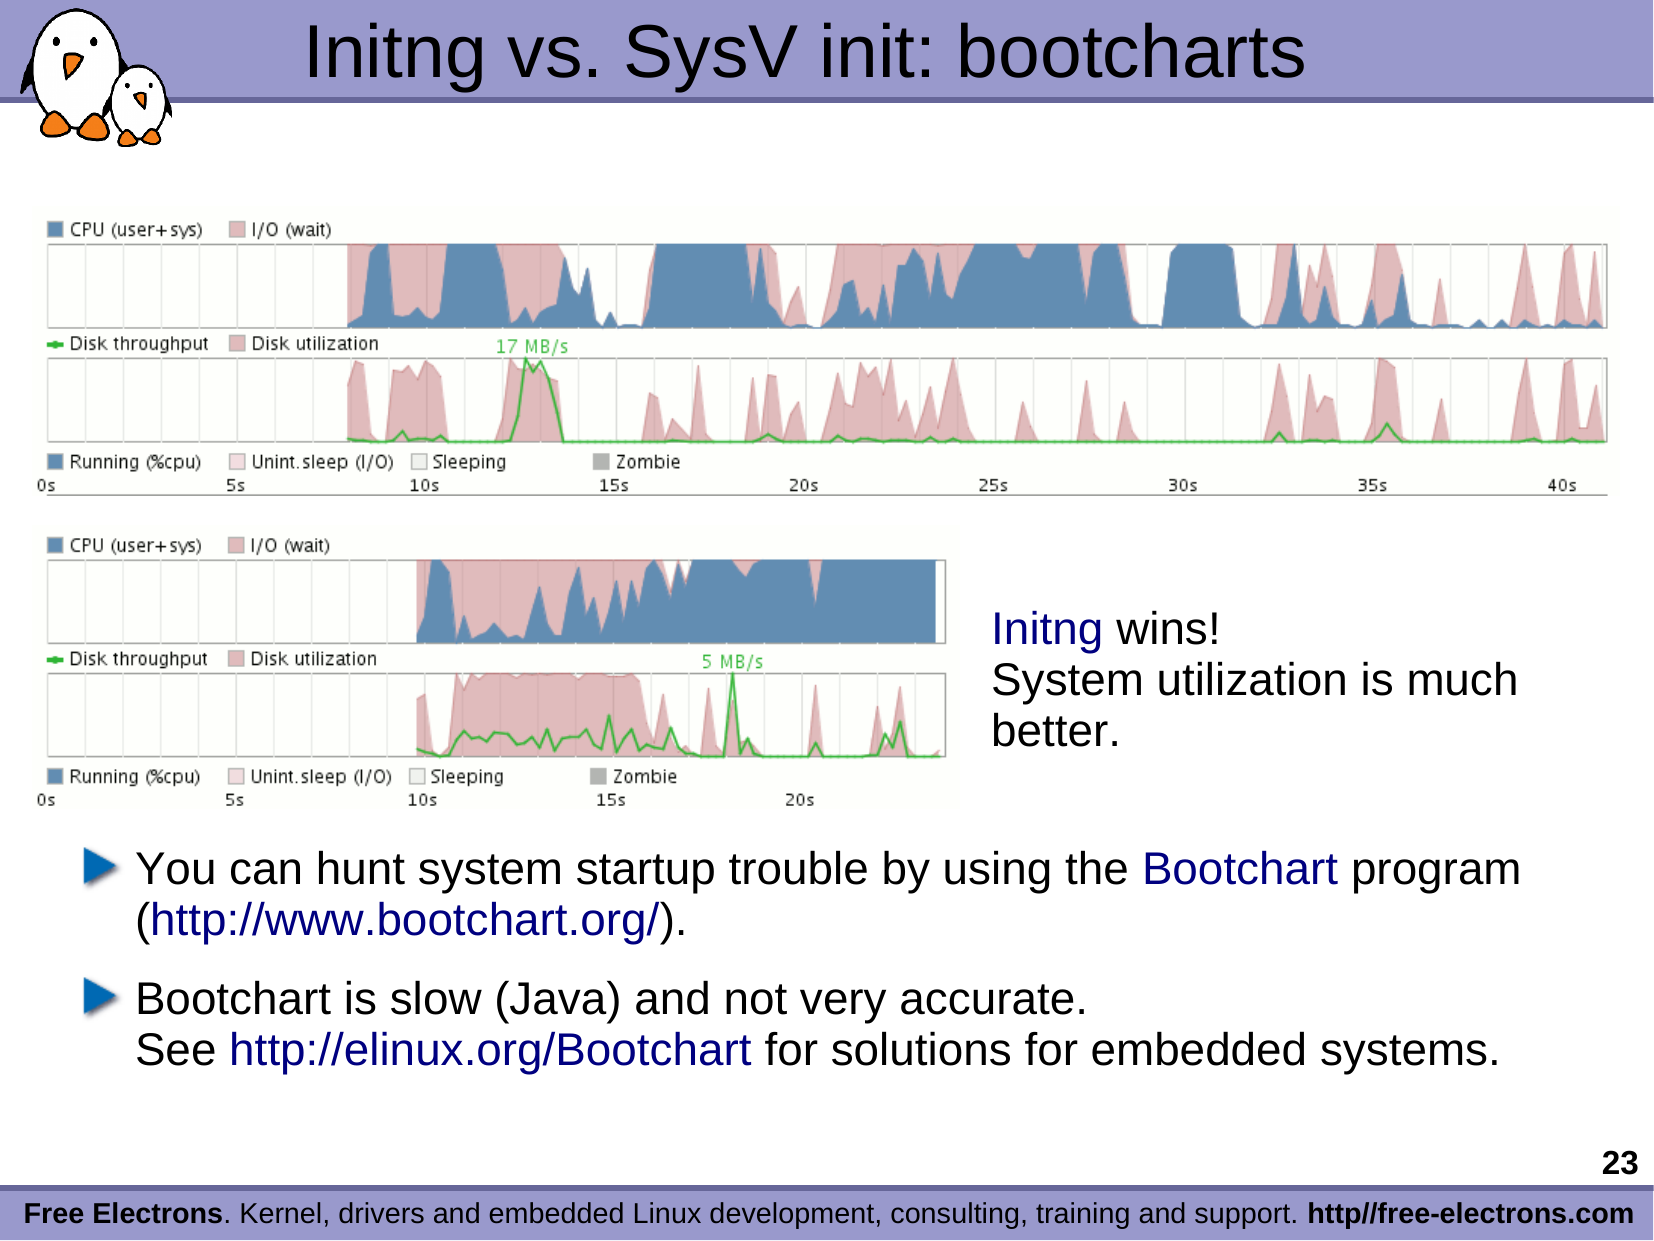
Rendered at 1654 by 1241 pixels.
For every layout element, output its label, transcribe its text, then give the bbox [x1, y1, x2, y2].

list You can hunt system startup trouble by using the Bootchart program (http://www.bootchart.org/). Bootchart is slow (Java) and not very accurate. See http://elinux.org/Bootchart for solutions for embedded systems. [46, 843, 1589, 1099]
picture [32, 206, 1620, 496]
list Initng wins! System utilization is much better. [973, 602, 1614, 774]
title Initng vs. SysV init: bootcharts [60, 0, 1551, 103]
picture [20, 8, 172, 147]
picture [32, 525, 960, 809]
